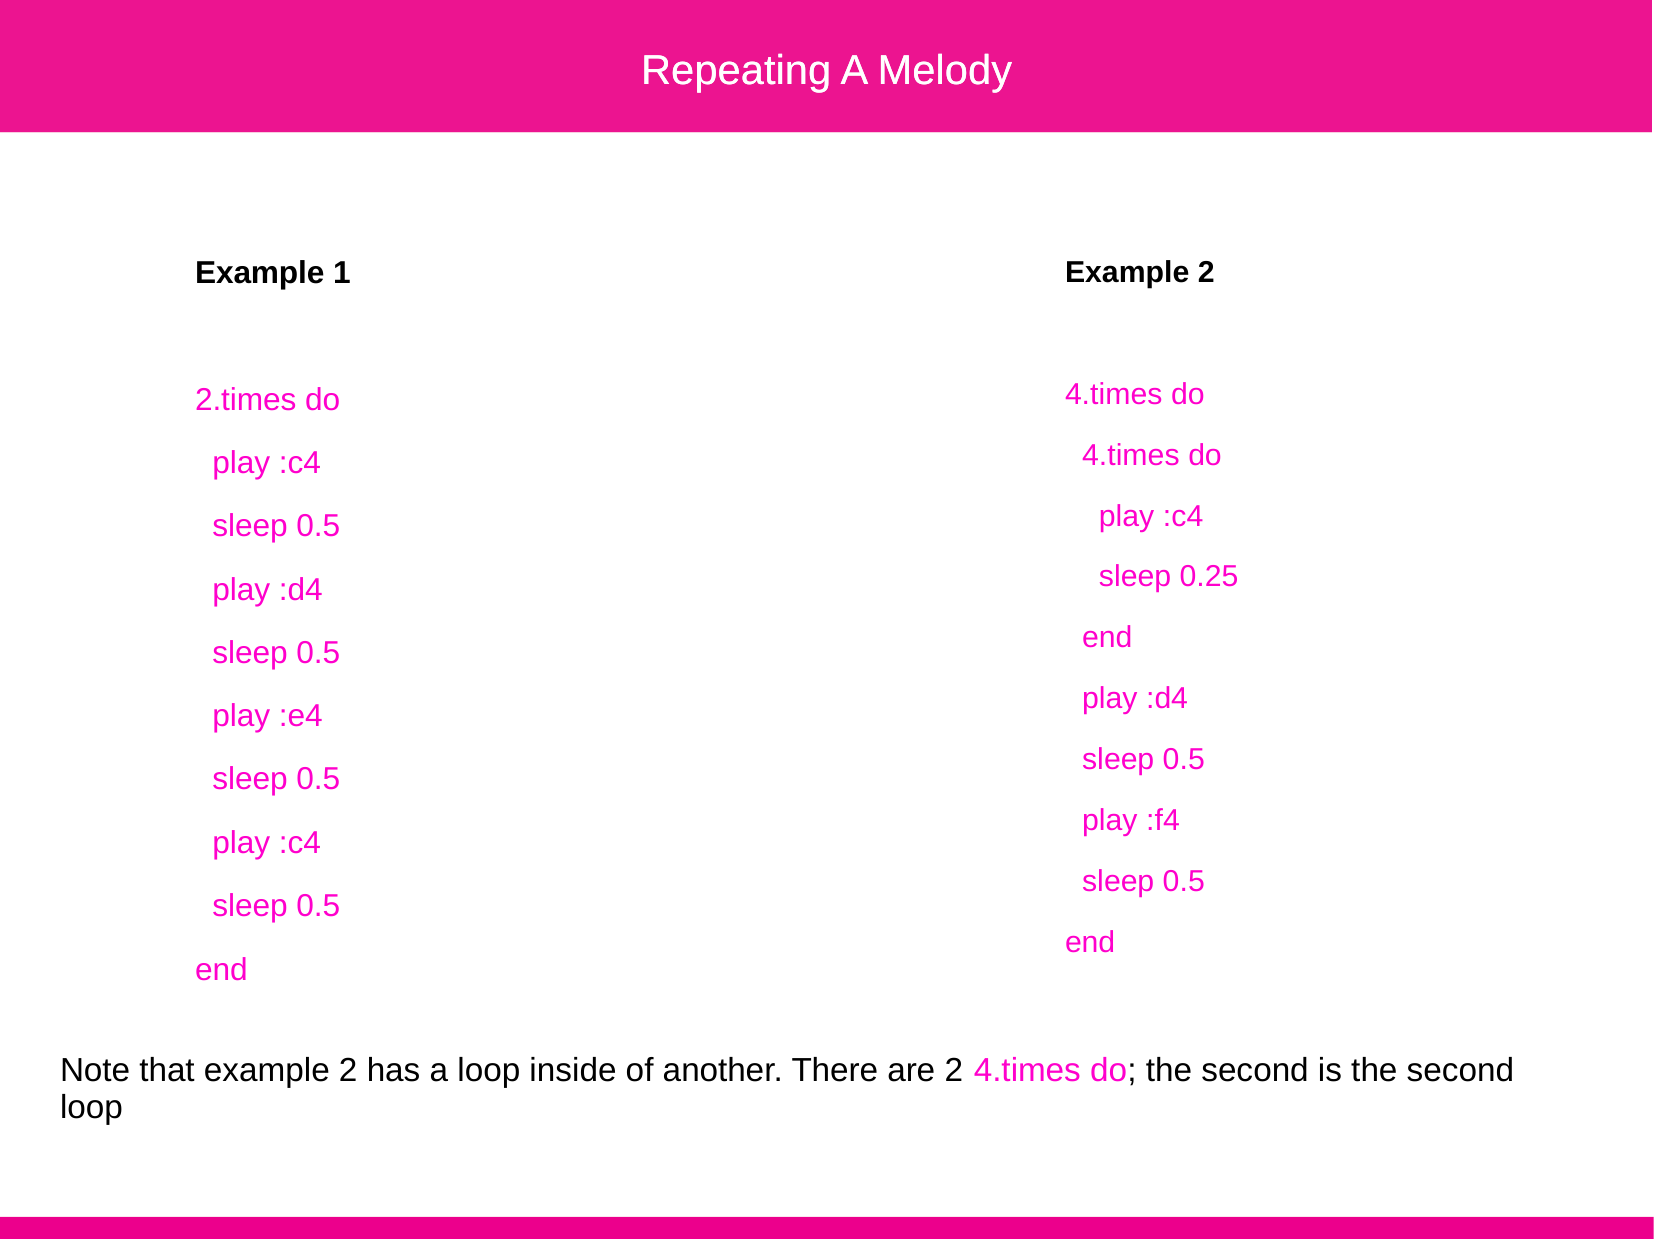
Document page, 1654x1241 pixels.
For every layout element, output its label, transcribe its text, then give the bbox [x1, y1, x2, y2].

title Note that example 2 has a loop inside of another. There are 2 4.times do; the second is the second loop [60, 1035, 1549, 1142]
list Example 1 2.times do play :c4 sleep 0.5 play :d4 sleep 0.5 play :e4 sleep 0.5 play :c4 sleep 0.5 end [195, 255, 661, 991]
picture [0, 0, 1654, 1241]
title Repeating A Melody [82, 46, 1571, 94]
list Example 2 4.times do 4.times do play :c4 sleep 0.25 end play :d4 sleep 0.5 play :f4 sleep 0.5 end [1065, 255, 1396, 961]
